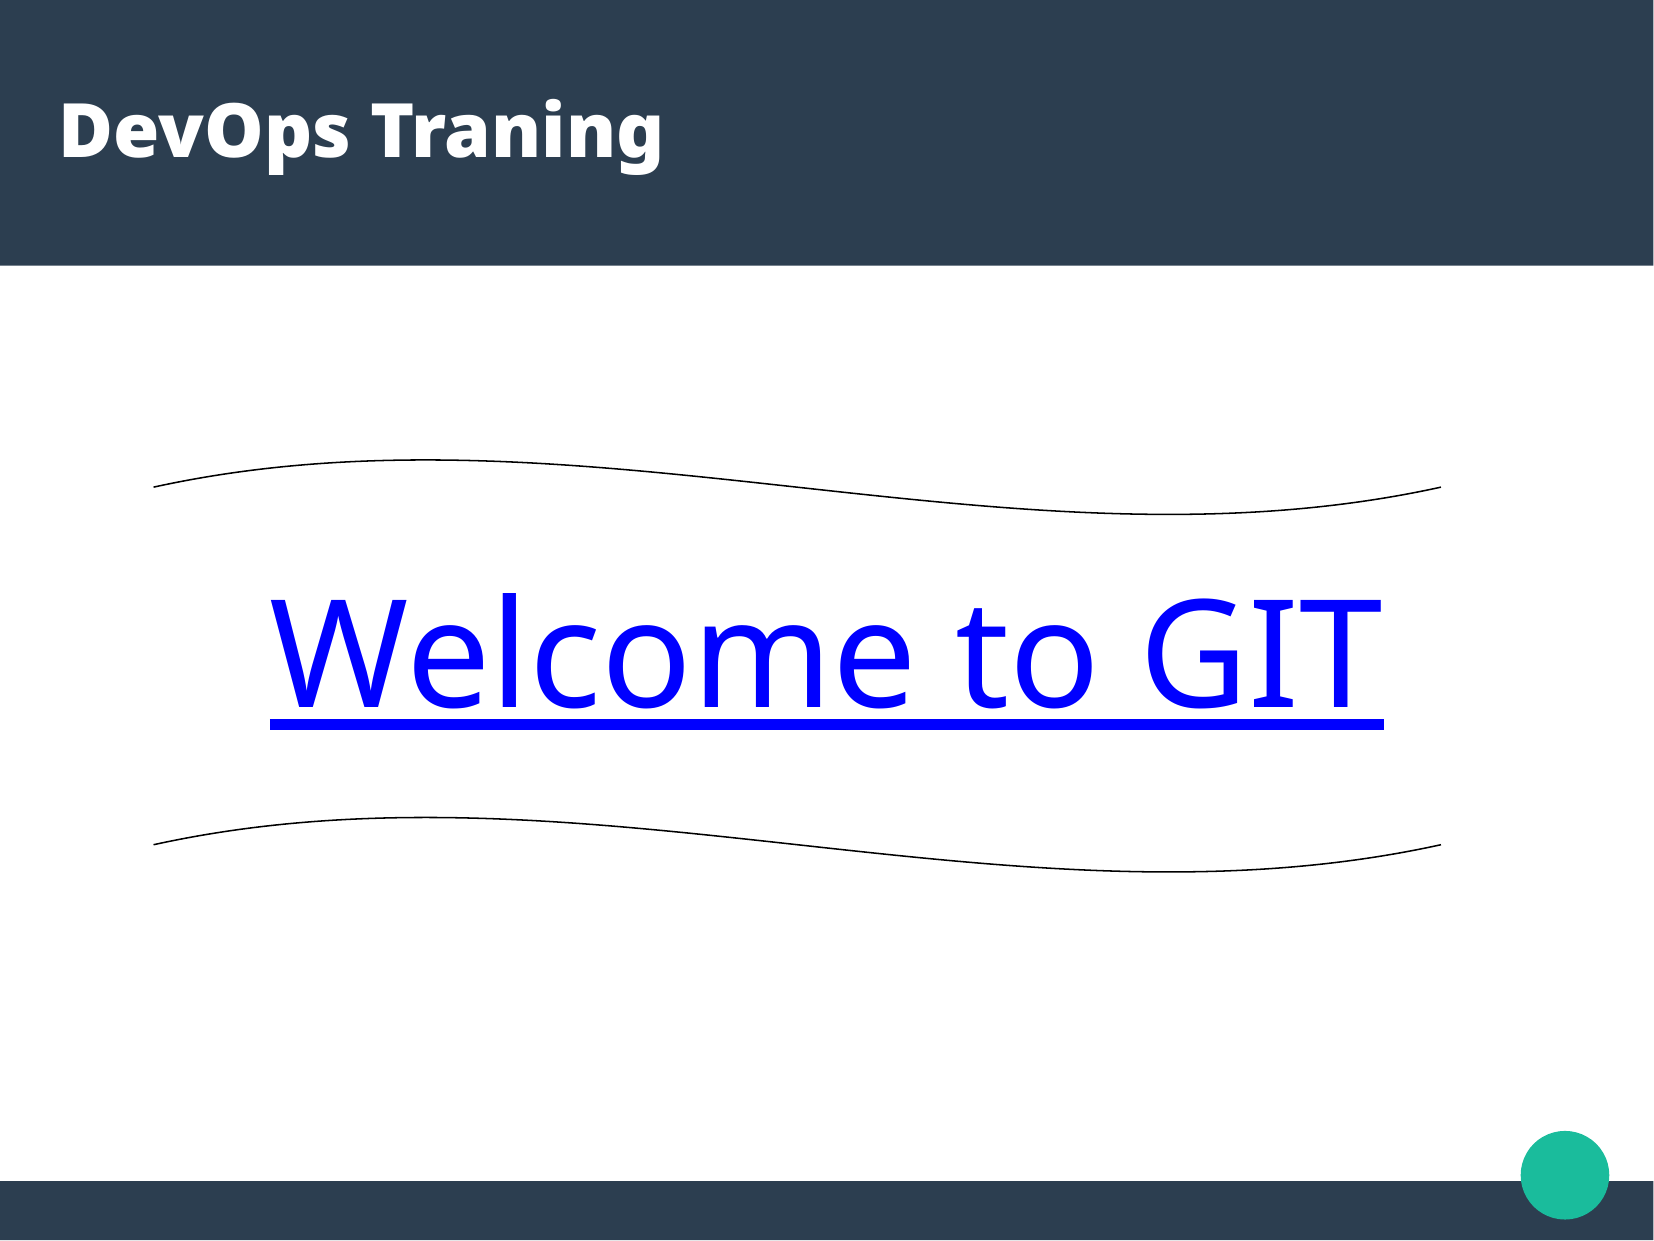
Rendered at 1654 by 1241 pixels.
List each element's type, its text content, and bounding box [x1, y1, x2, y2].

subtitle Welcome to GIT [82, 290, 1571, 1010]
title DevOps Traning [59, 49, 1595, 207]
